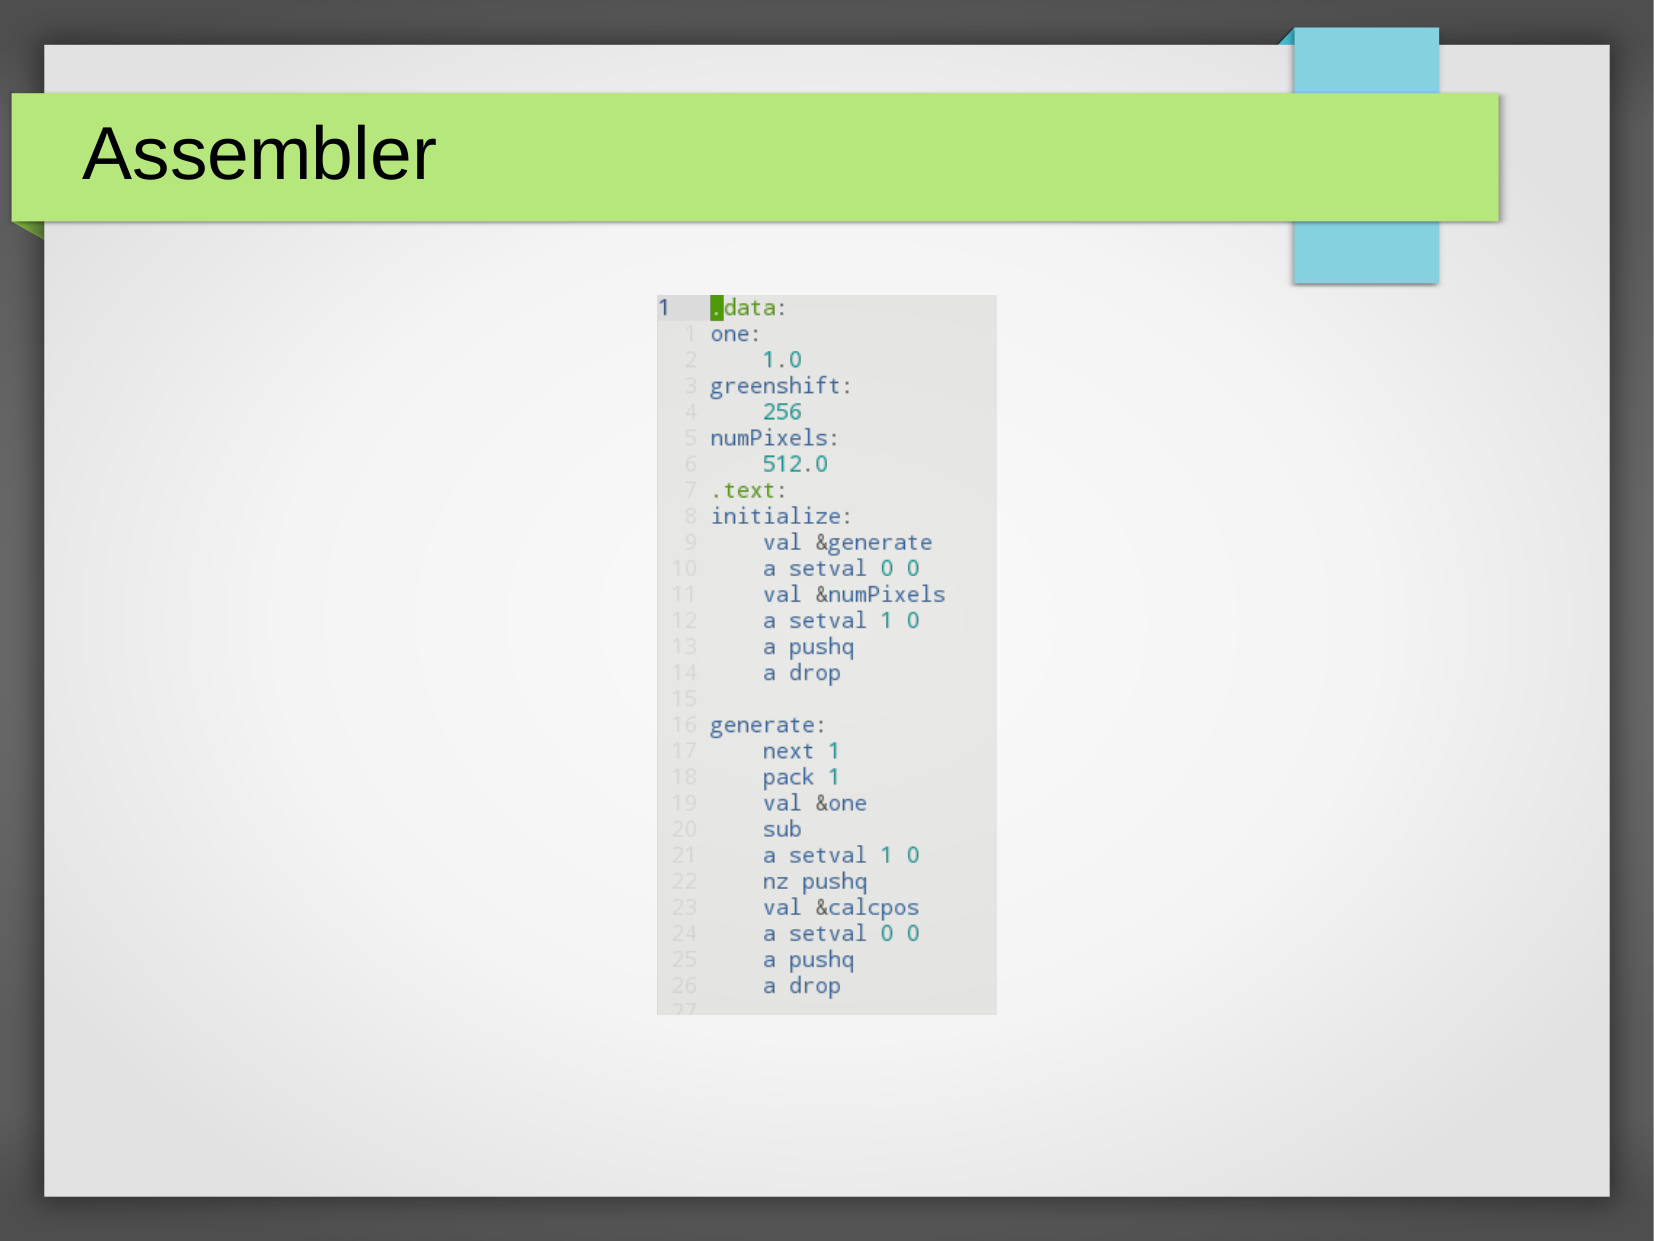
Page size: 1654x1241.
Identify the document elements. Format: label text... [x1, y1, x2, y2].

picture [0, 0, 1654, 1241]
title Assembler [82, 94, 1264, 213]
